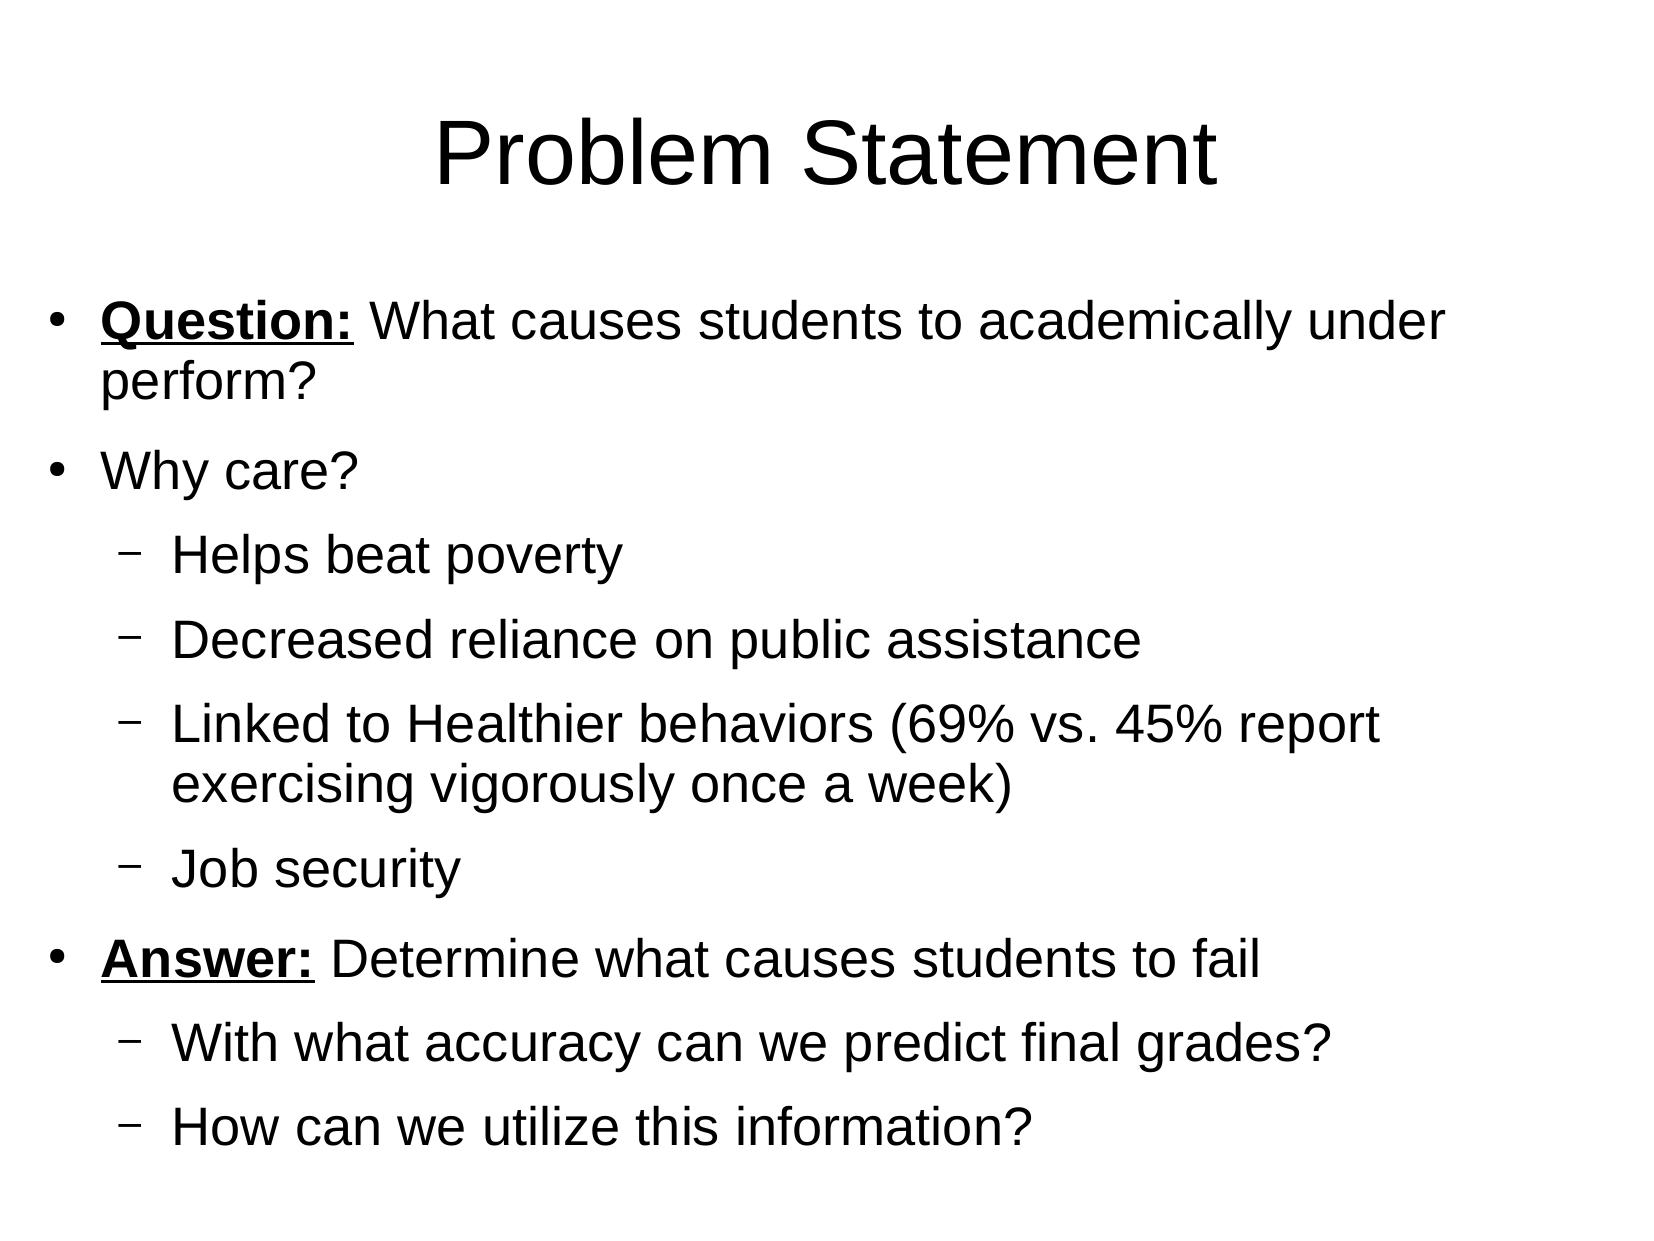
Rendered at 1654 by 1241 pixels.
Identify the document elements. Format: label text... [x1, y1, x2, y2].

title Problem Statement [82, 49, 1571, 257]
list Question: What causes students to academically under perform? Why care? Helps beat poverty Decreased reliance on public assistance Linked to Healthier behaviors (69% vs. 45% report exercising vigorously once a week) Job security Answer: Determine what causes students to fail With what accuracy can we predict final grades? How can we utilize this information? [30, 290, 1621, 1171]
